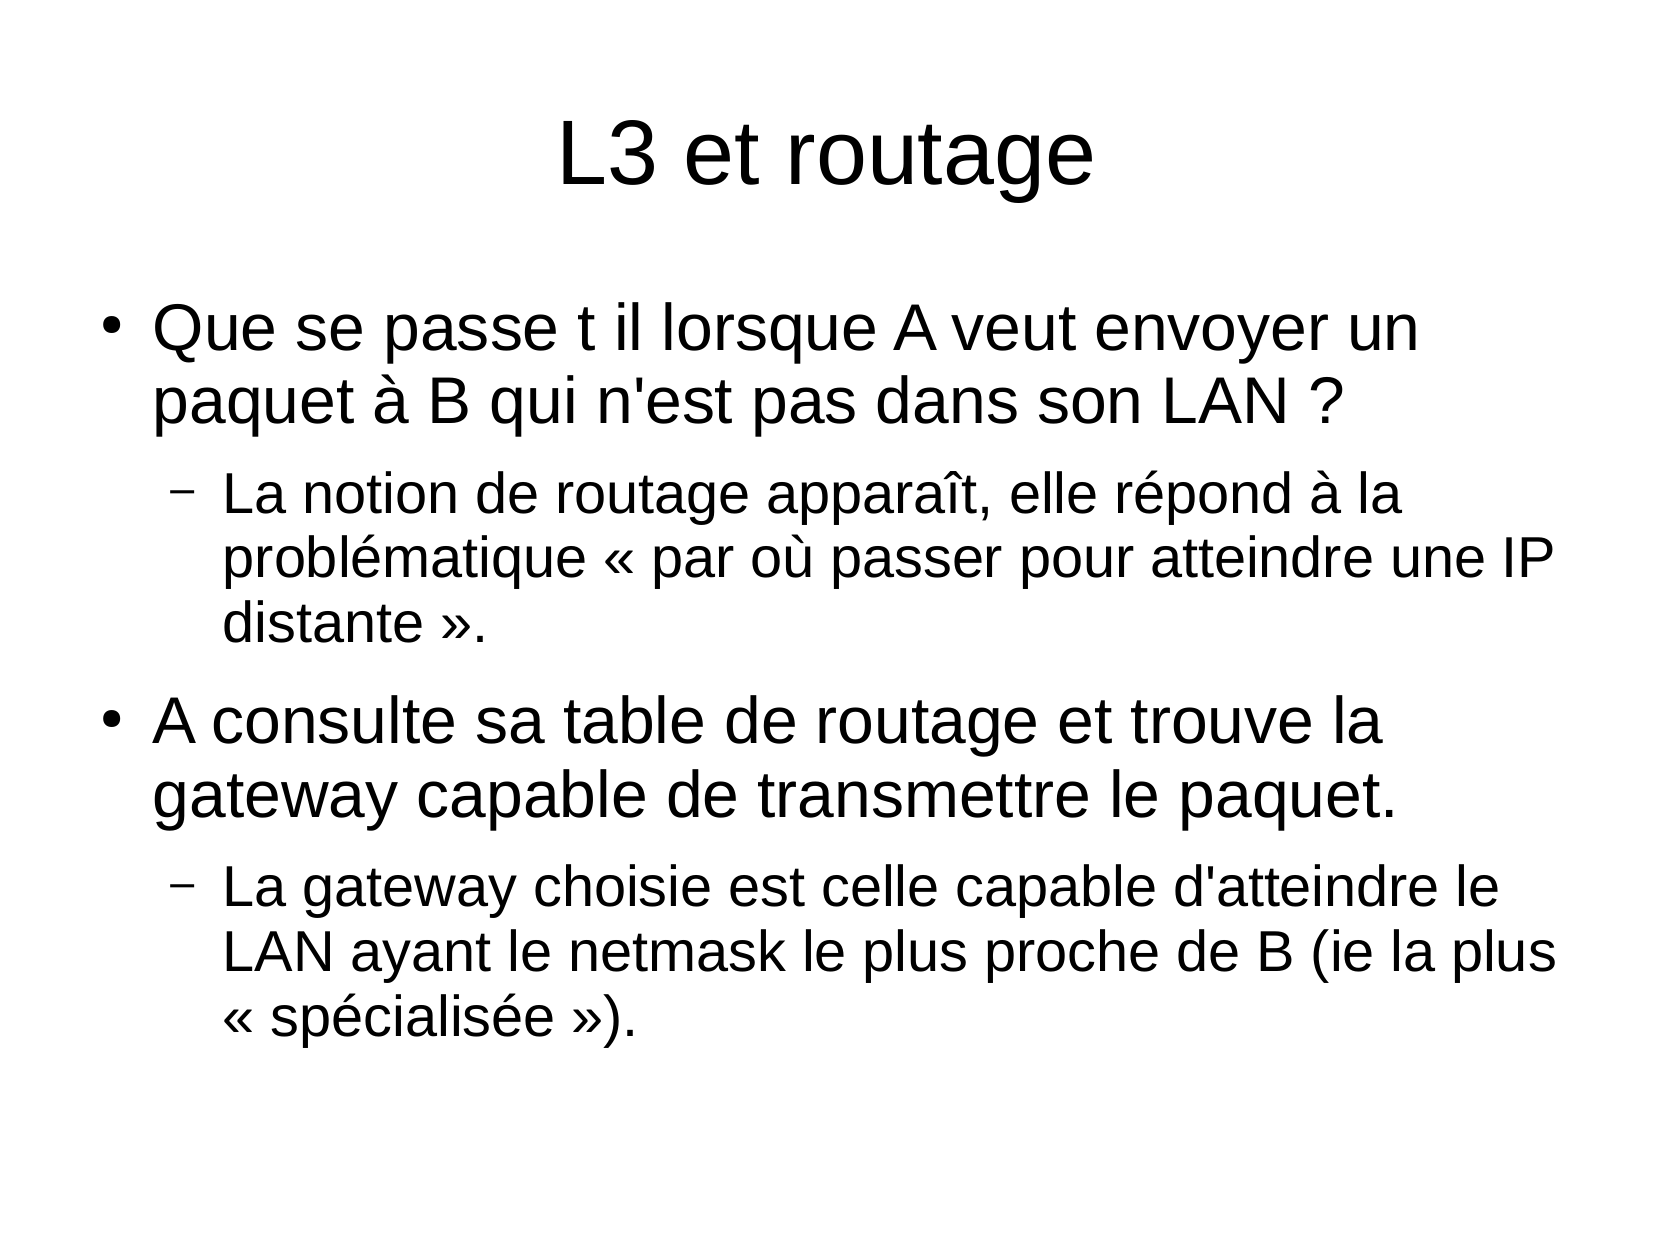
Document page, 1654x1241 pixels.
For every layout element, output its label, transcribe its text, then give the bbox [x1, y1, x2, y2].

list Que se passe t il lorsque A veut envoyer un paquet à B qui n'est pas dans son LAN ? La notion de routage apparaît, elle répond à la problématique « par où passer pour atteindre une IP distante ». A consulte sa table de routage et trouve la gateway capable de transmettre le paquet. La gateway choisie est celle capable d'atteindre le LAN ayant le netmask le plus proche de B (ie la plus « spécialisée »). [82, 290, 1571, 1055]
title L3 et routage [82, 49, 1571, 257]
